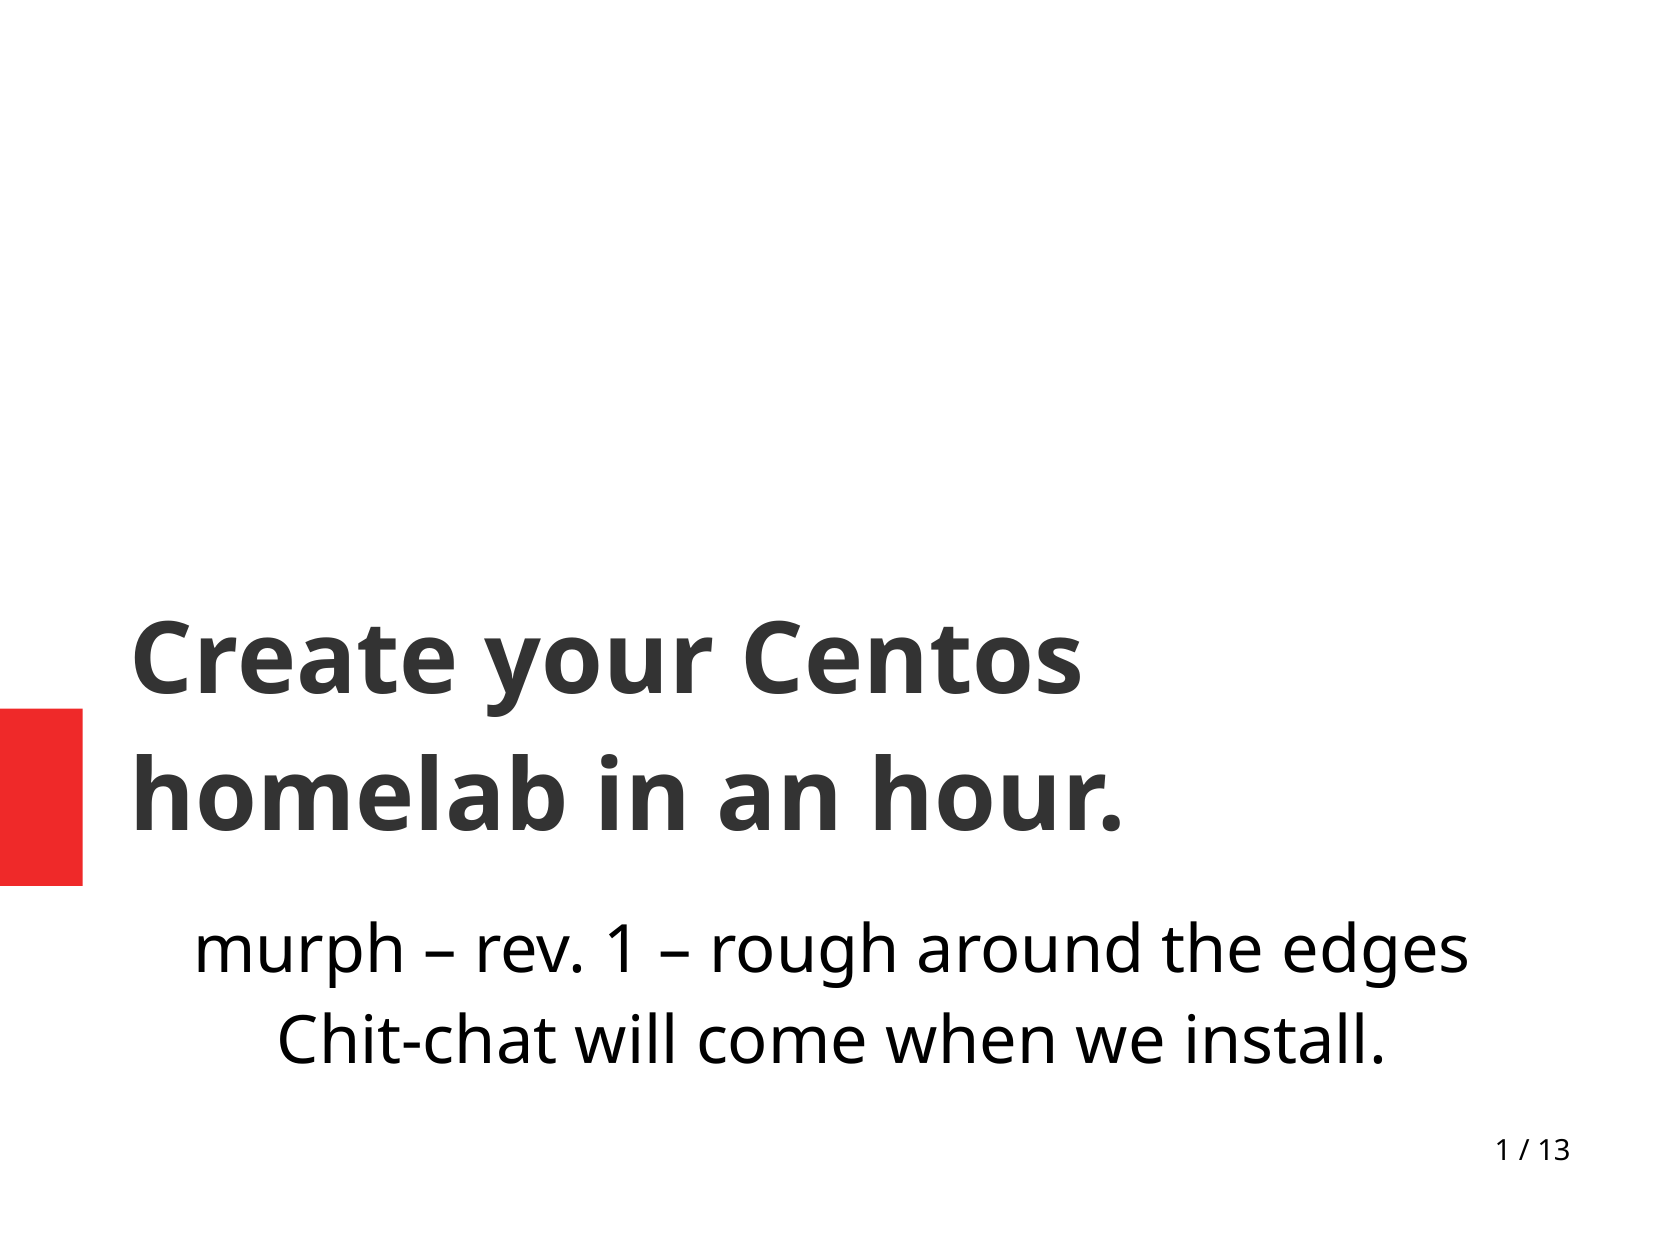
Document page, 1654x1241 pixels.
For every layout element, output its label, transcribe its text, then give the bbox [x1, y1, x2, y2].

title Create your Centos homelab in an hour. [129, 558, 1536, 855]
subtitle murph – rev. 1 – rough around the edges Chit-chat will come when we install. [129, 855, 1536, 1130]
